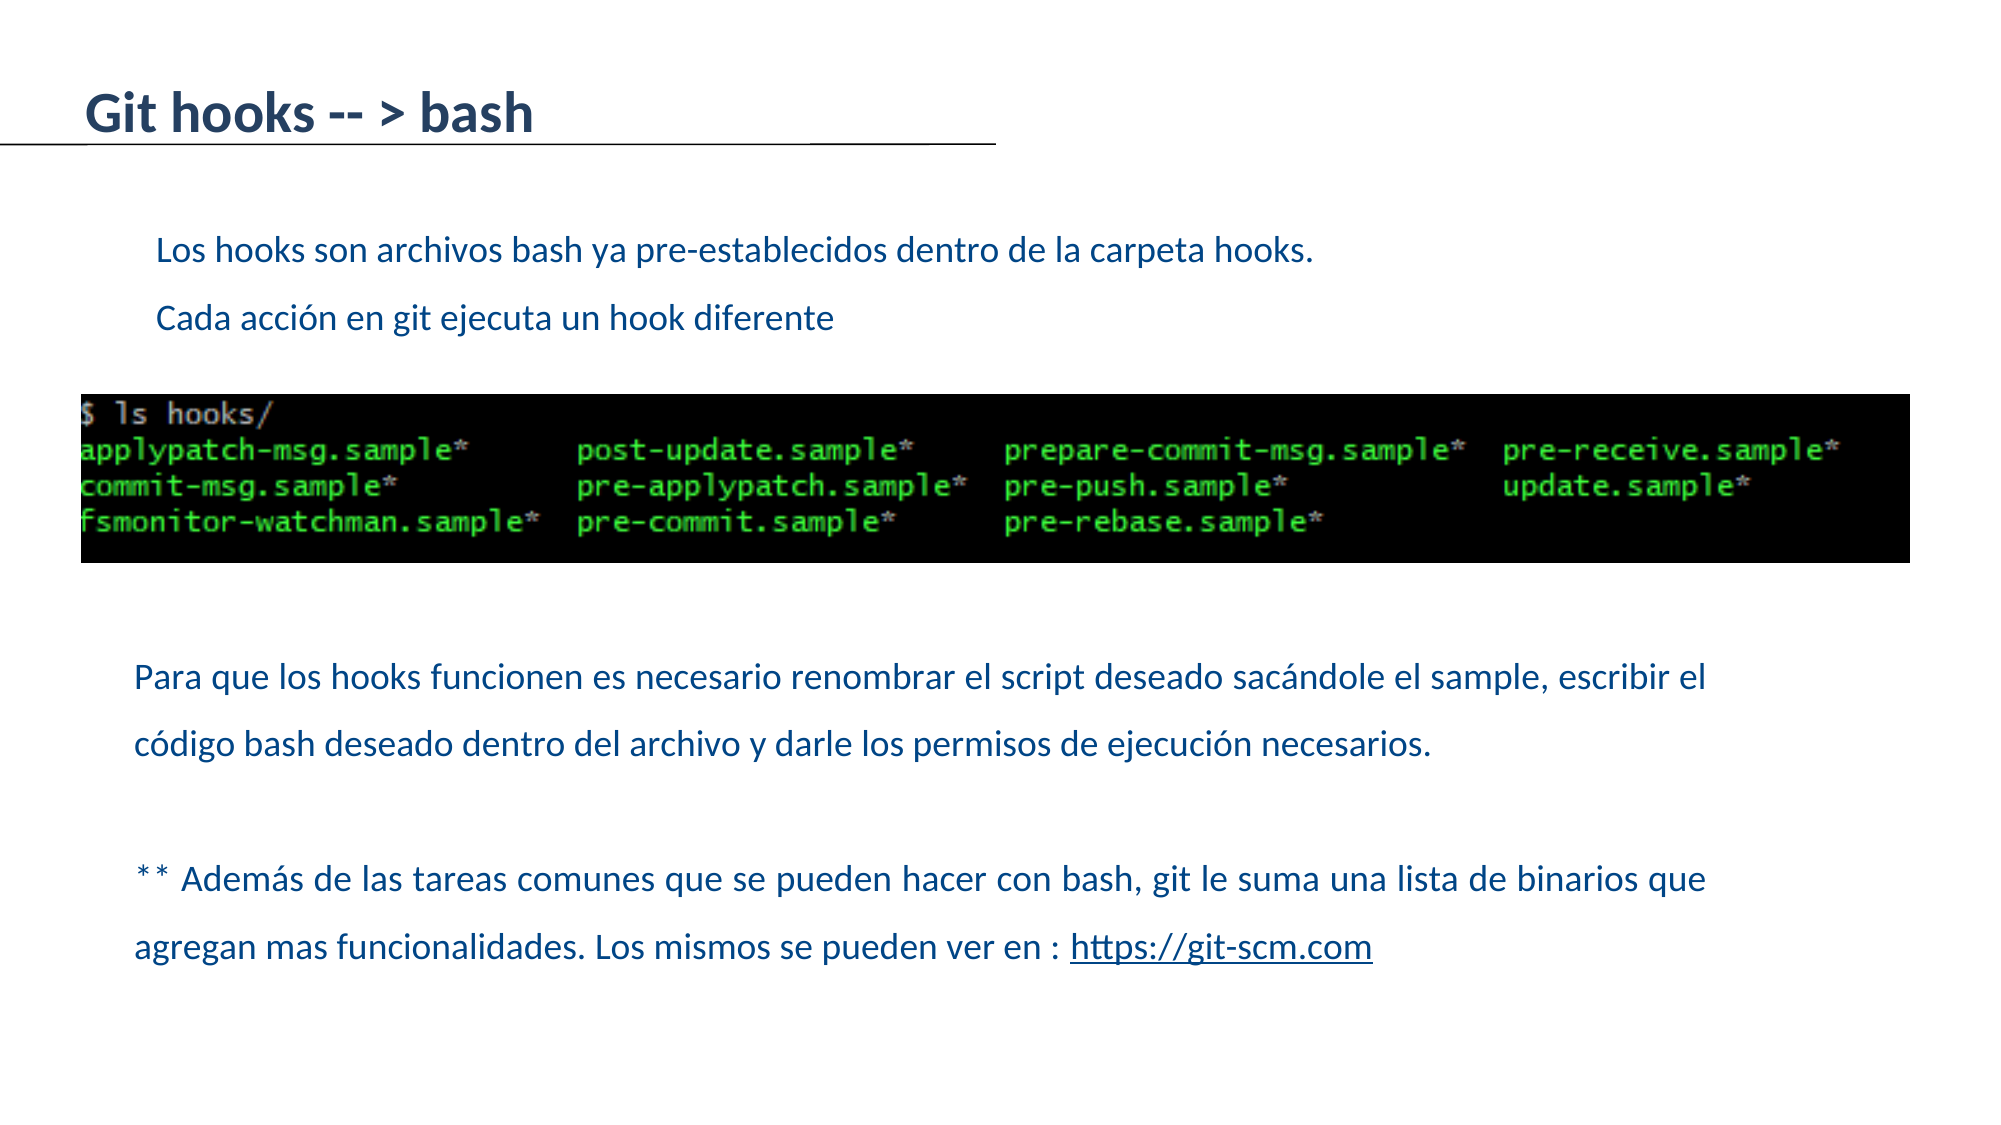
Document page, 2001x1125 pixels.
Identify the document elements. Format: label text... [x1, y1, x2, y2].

text_box Para que los hooks funcionen es necesario renombrar el script deseado sacándole el sample, escribir el código bash deseado dentro del archivo y darle los permisos de ejecución necesarios. ** Además de las tareas comunes que se pueden hacer con bash, git le suma una lista de binarios que agregan mas funcionalidades. Los mismos se pueden ver en : https://git-scm.com [119, 621, 1821, 978]
text_box Git hooks -- > bash [70, 65, 1077, 152]
picture [81, 394, 1910, 563]
text_box Los hooks son archivos bash ya pre-establecidos dentro de la carpeta hooks. Cada acción en git ejecuta un hook diferente [141, 195, 1623, 347]
